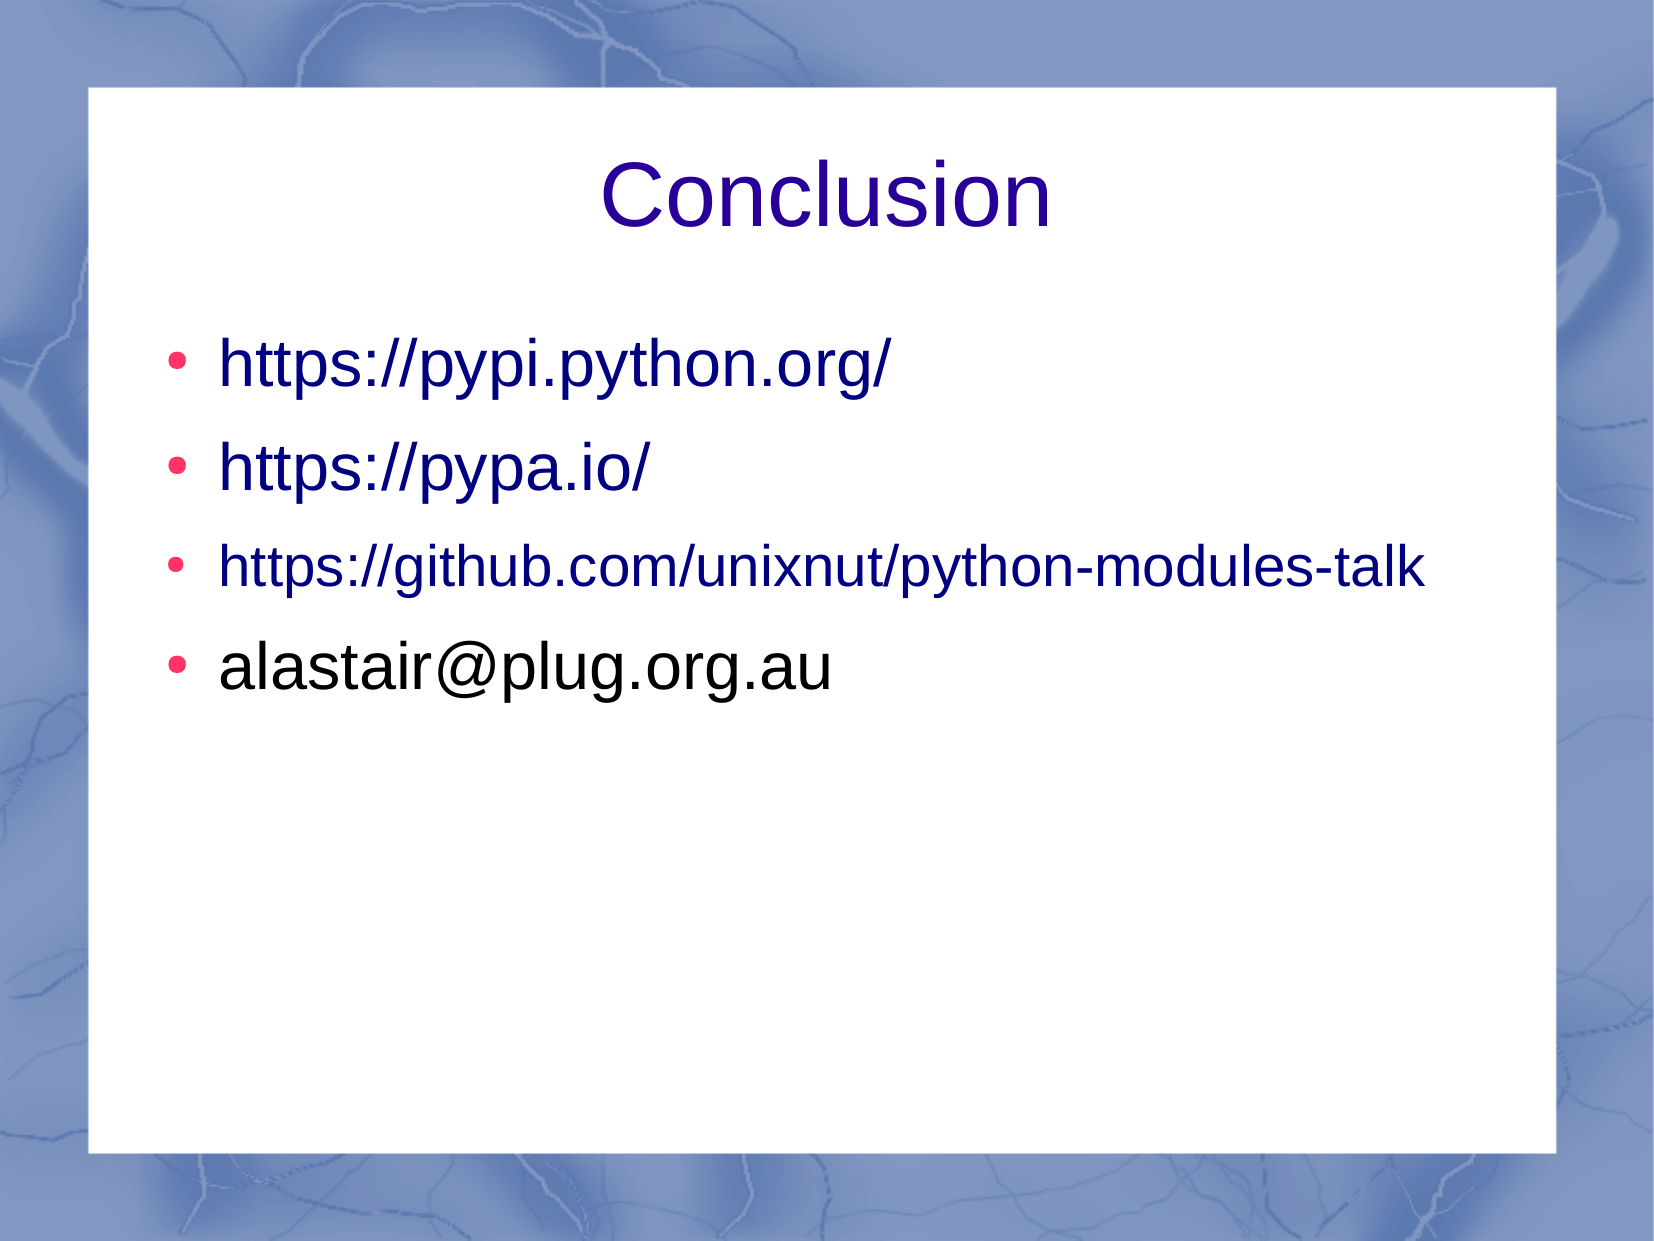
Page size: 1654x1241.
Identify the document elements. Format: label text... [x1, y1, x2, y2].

picture [0, 0, 1654, 1241]
list https://pypi.python.org/ https://pypa.io/ https://github.com/unixnut/python-modules-talk alastair@plug.org.au [147, 325, 1506, 1217]
title Conclusion [118, 98, 1536, 291]
